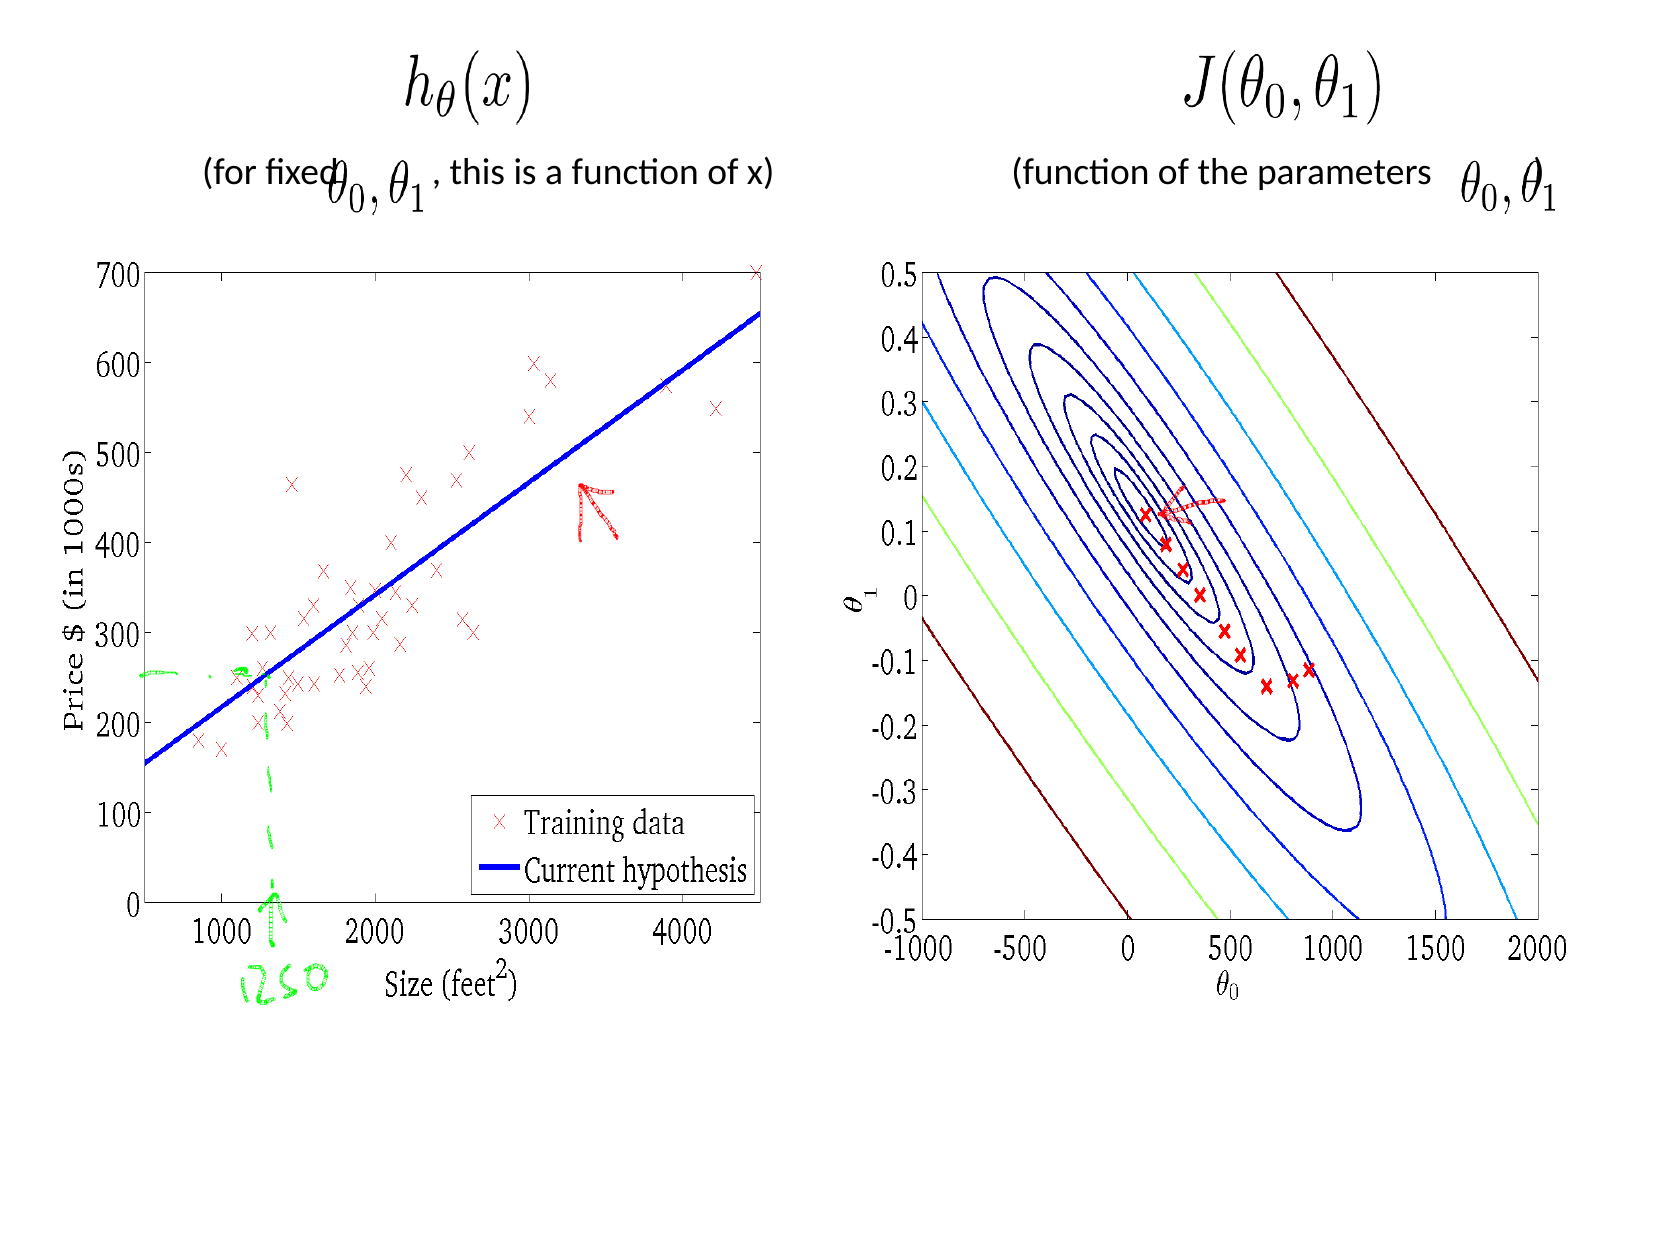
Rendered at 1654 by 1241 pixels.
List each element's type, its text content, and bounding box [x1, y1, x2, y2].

text_box (for fixed , this is a function of x) [187, 139, 791, 200]
picture [1184, 50, 1380, 125]
picture [405, 50, 529, 125]
text_box (function of the parameters ) [996, 139, 1561, 200]
picture [41, 160, 1613, 1012]
